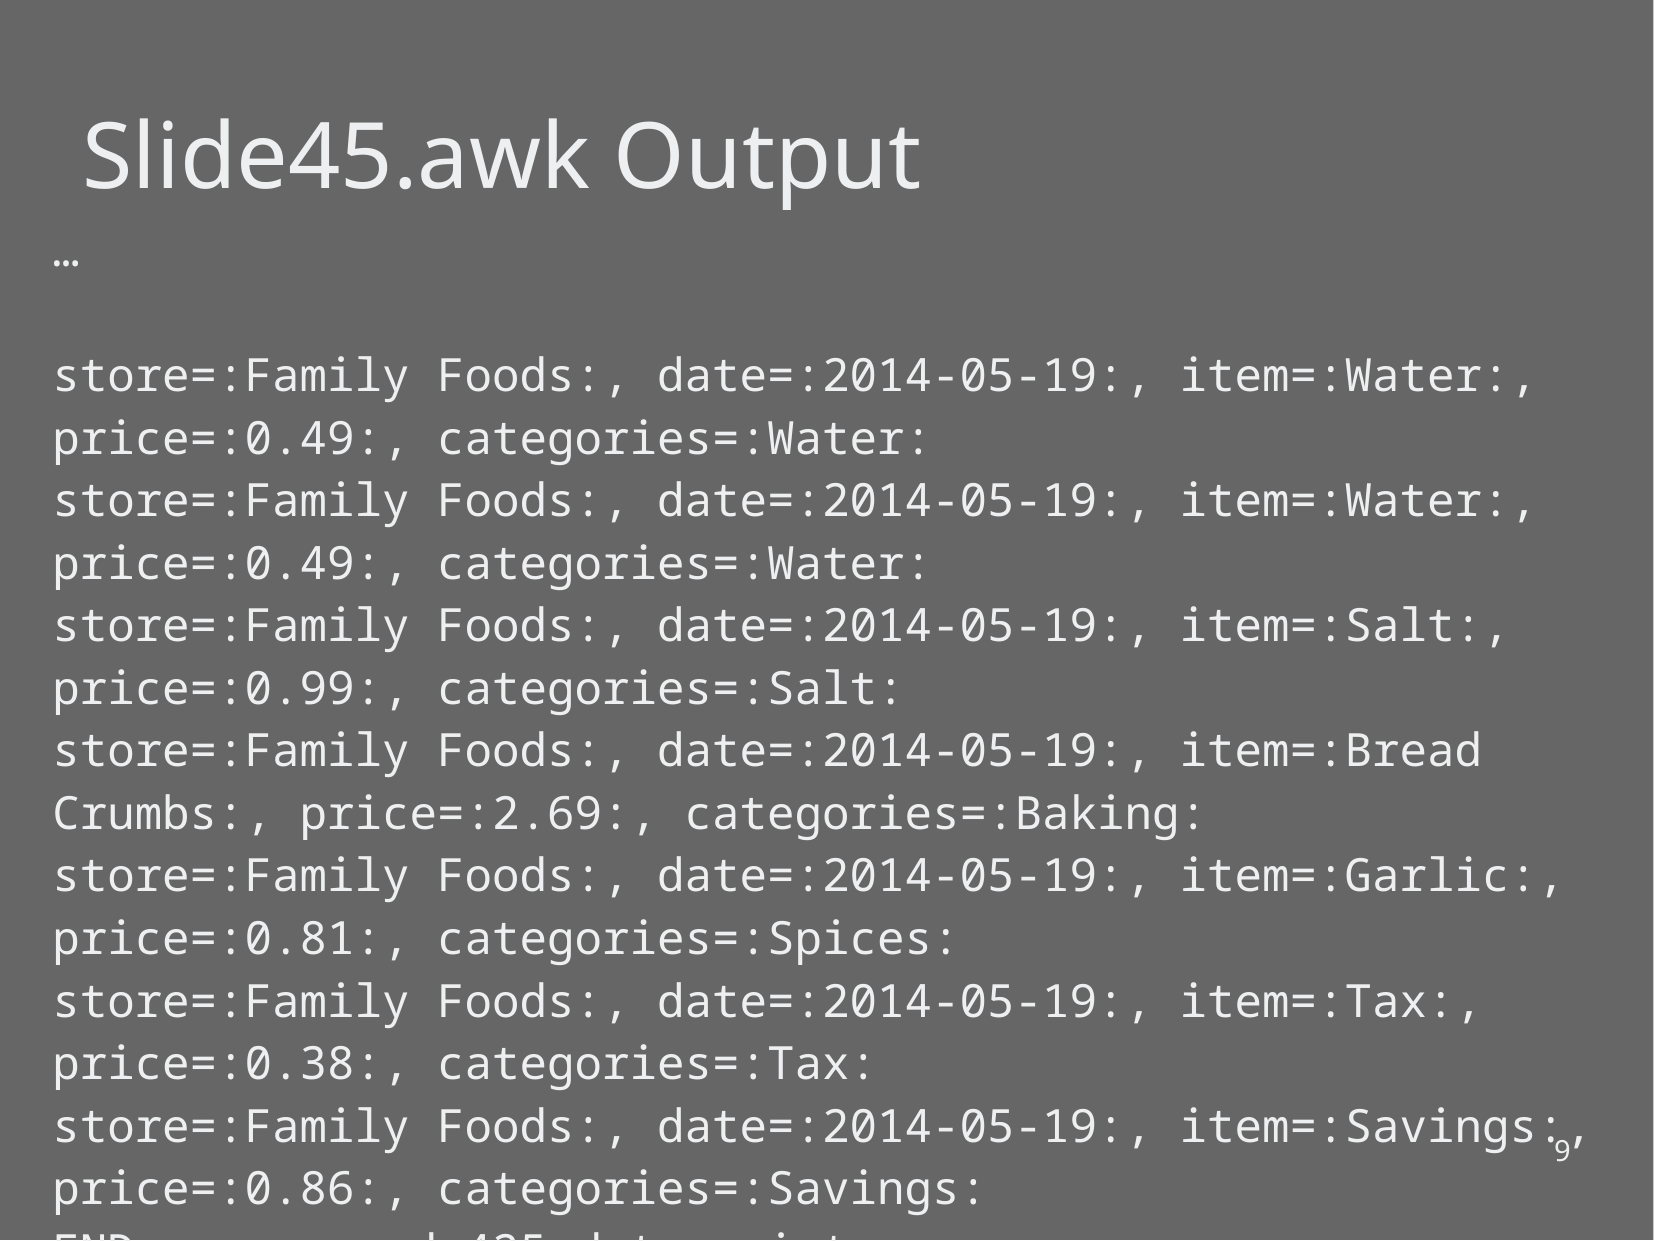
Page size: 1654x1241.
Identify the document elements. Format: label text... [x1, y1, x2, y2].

title Slide45.awk Output [82, 49, 1571, 210]
text_box … store=:Family Foods:, date=:2014-05-19:, item=:Water:, price=:0.49:, categories=:Water: store=:Family Foods:, date=:2014-05-19:, item=:Water:, price=:0.49:, categories=:Water: store=:Family Foods:, date=:2014-05-19:, item=:Salt:, price=:0.99:, categories=:Salt: store=:Family Foods:, date=:2014-05-19:, item=:Bread Crumbs:, price=:2.69:, categories=:Baking: store=:Family Foods:, date=:2014-05-19:, item=:Garlic:, price=:0.81:, categories=:Spices: store=:Family Foods:, date=:2014-05-19:, item=:Tax:, price=:0.38:, categories=:Tax: store=:Family Foods:, date=:2014-05-19:, item=:Savings:, price=:0.86:, categories=:Savings: END: processed 425 data points [37, 210, 1613, 1049]
